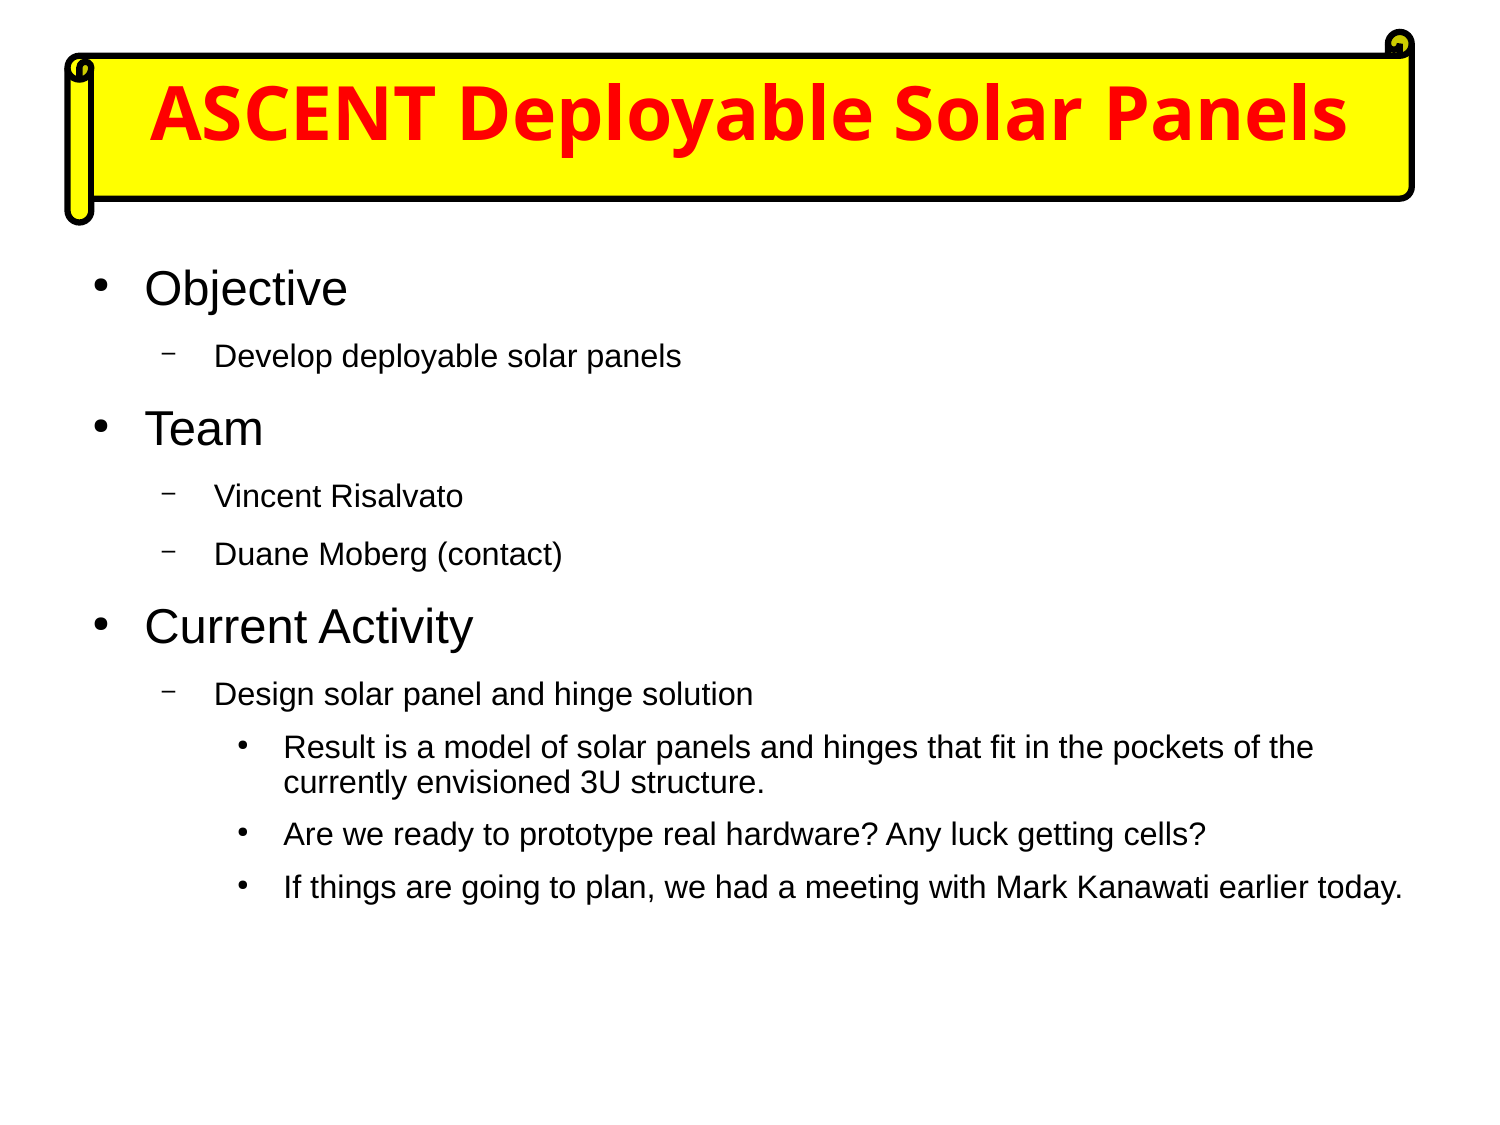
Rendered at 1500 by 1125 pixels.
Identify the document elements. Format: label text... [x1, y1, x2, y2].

text_box [72, 31, 1412, 58]
text_box [67, 164, 1412, 223]
text_box ASCENT Deployable Solar Panels [0, 58, 1500, 164]
list Objective Develop deployable solar panels Team Vincent Risalvato Duane Moberg (contact) Current Activity Design solar panel and hinge solution Result is a model of solar panels and hinges that fit in the pockets of the currently envisioned 3U structure. Are we ready to prototype real hardware? Any luck getting cells? If things are going to plan, we had a meeting with Mark Kanawati earlier today. [75, 263, 1425, 916]
